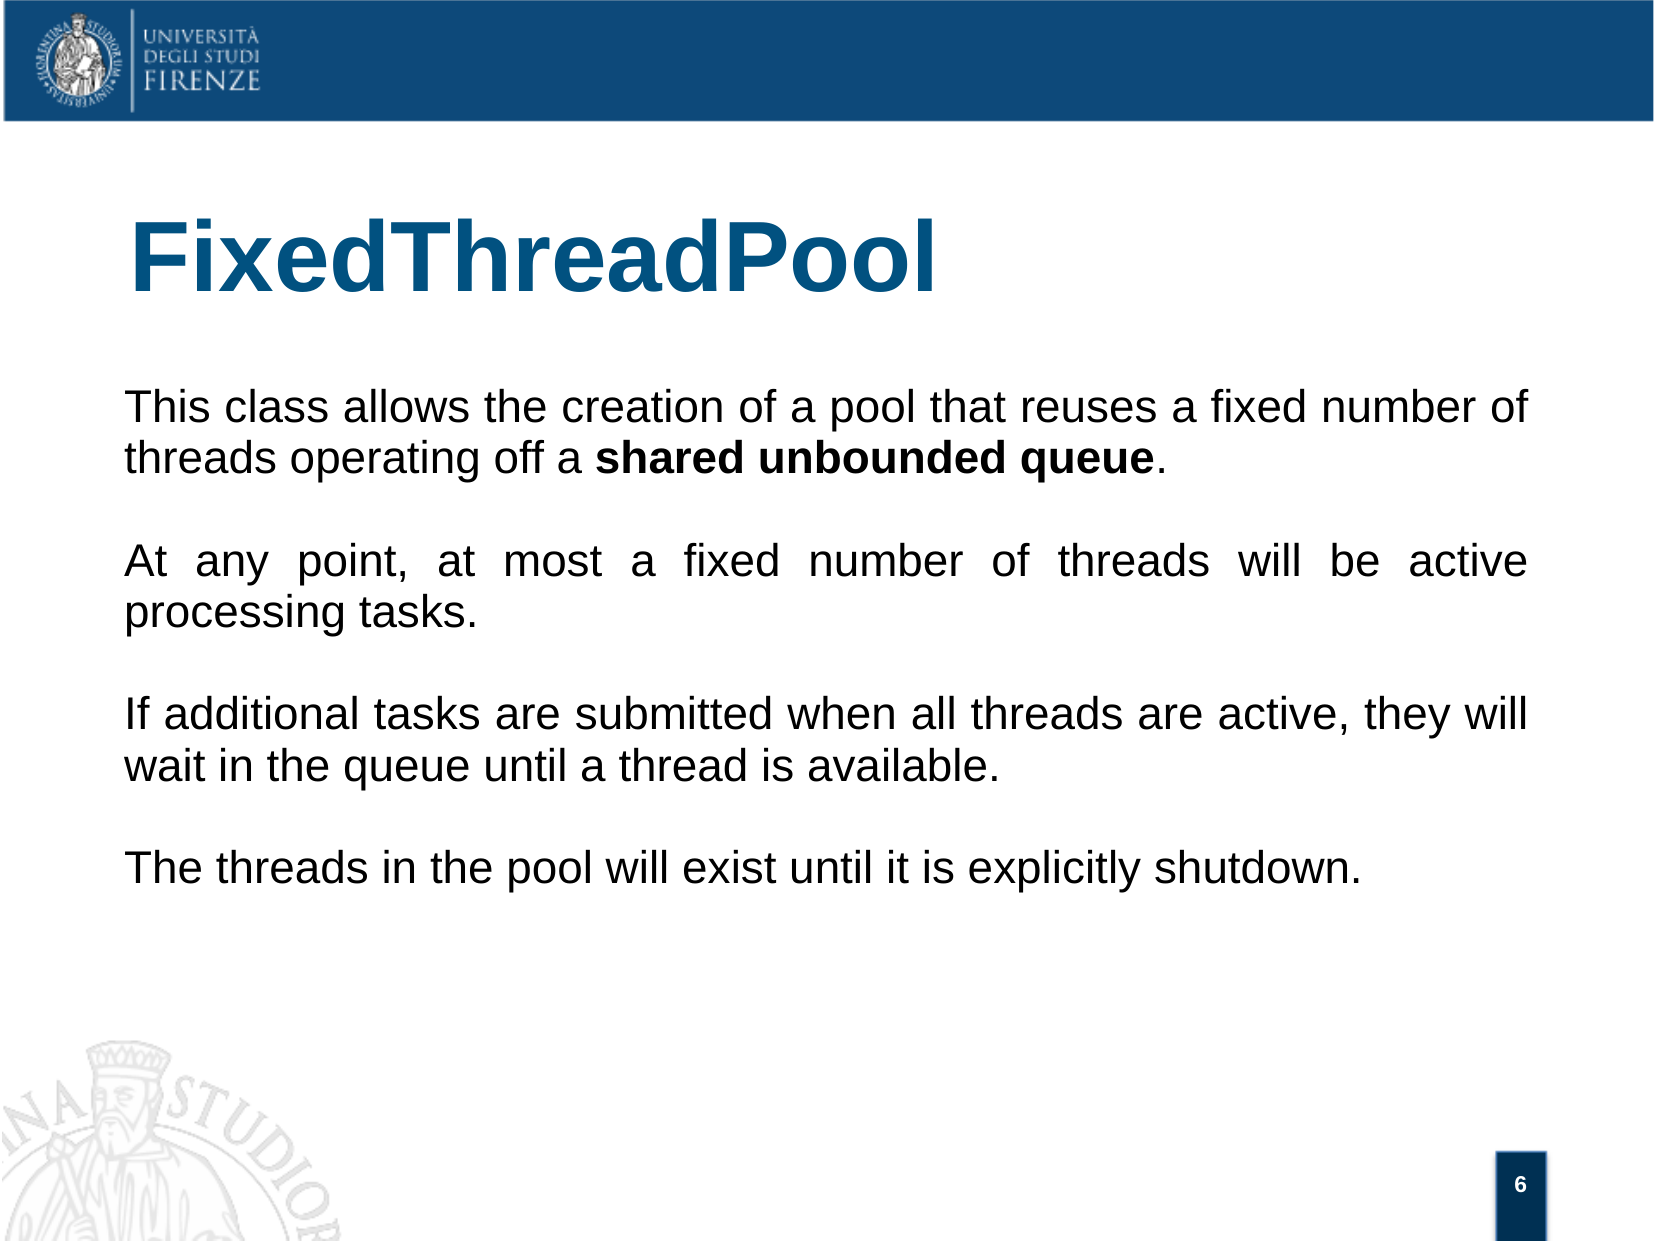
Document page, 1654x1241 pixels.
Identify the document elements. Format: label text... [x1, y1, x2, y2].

text_box 6 [1505, 1160, 1536, 1208]
text_box FixedThreadPool [129, 134, 993, 323]
text_box This class allows the creation of a pool that reuses a fixed number of threads operating off a shared unbounded queue. At any point, at most a fixed number of threads will be active processing tasks. If additional tasks are submitted when all threads are active, they will wait in the queue until a thread is available. The threads in the pool will exist until it is explicitly shutdown. [124, 381, 1530, 1123]
picture [2, 0, 1654, 1241]
